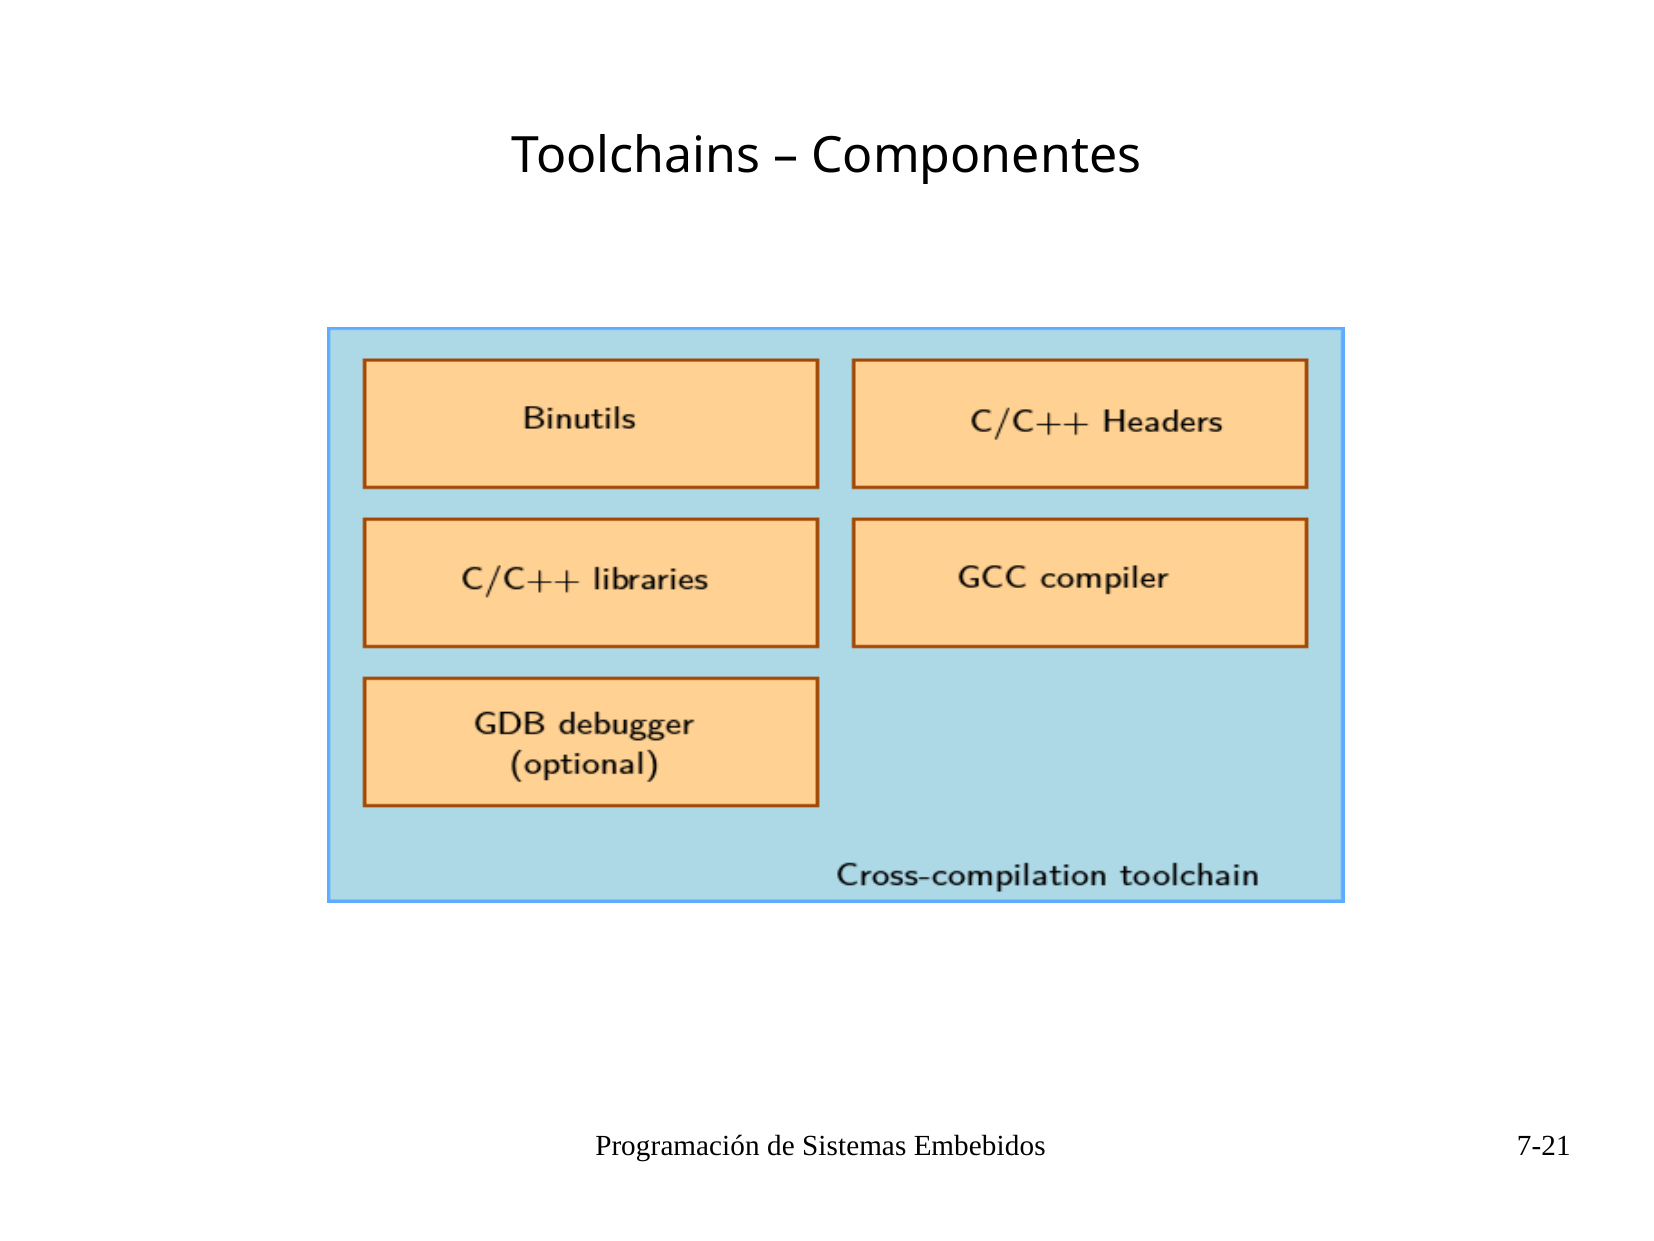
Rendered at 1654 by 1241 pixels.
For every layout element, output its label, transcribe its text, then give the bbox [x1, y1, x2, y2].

title Toolchains – Componentes [82, 49, 1571, 257]
picture [327, 327, 1345, 903]
